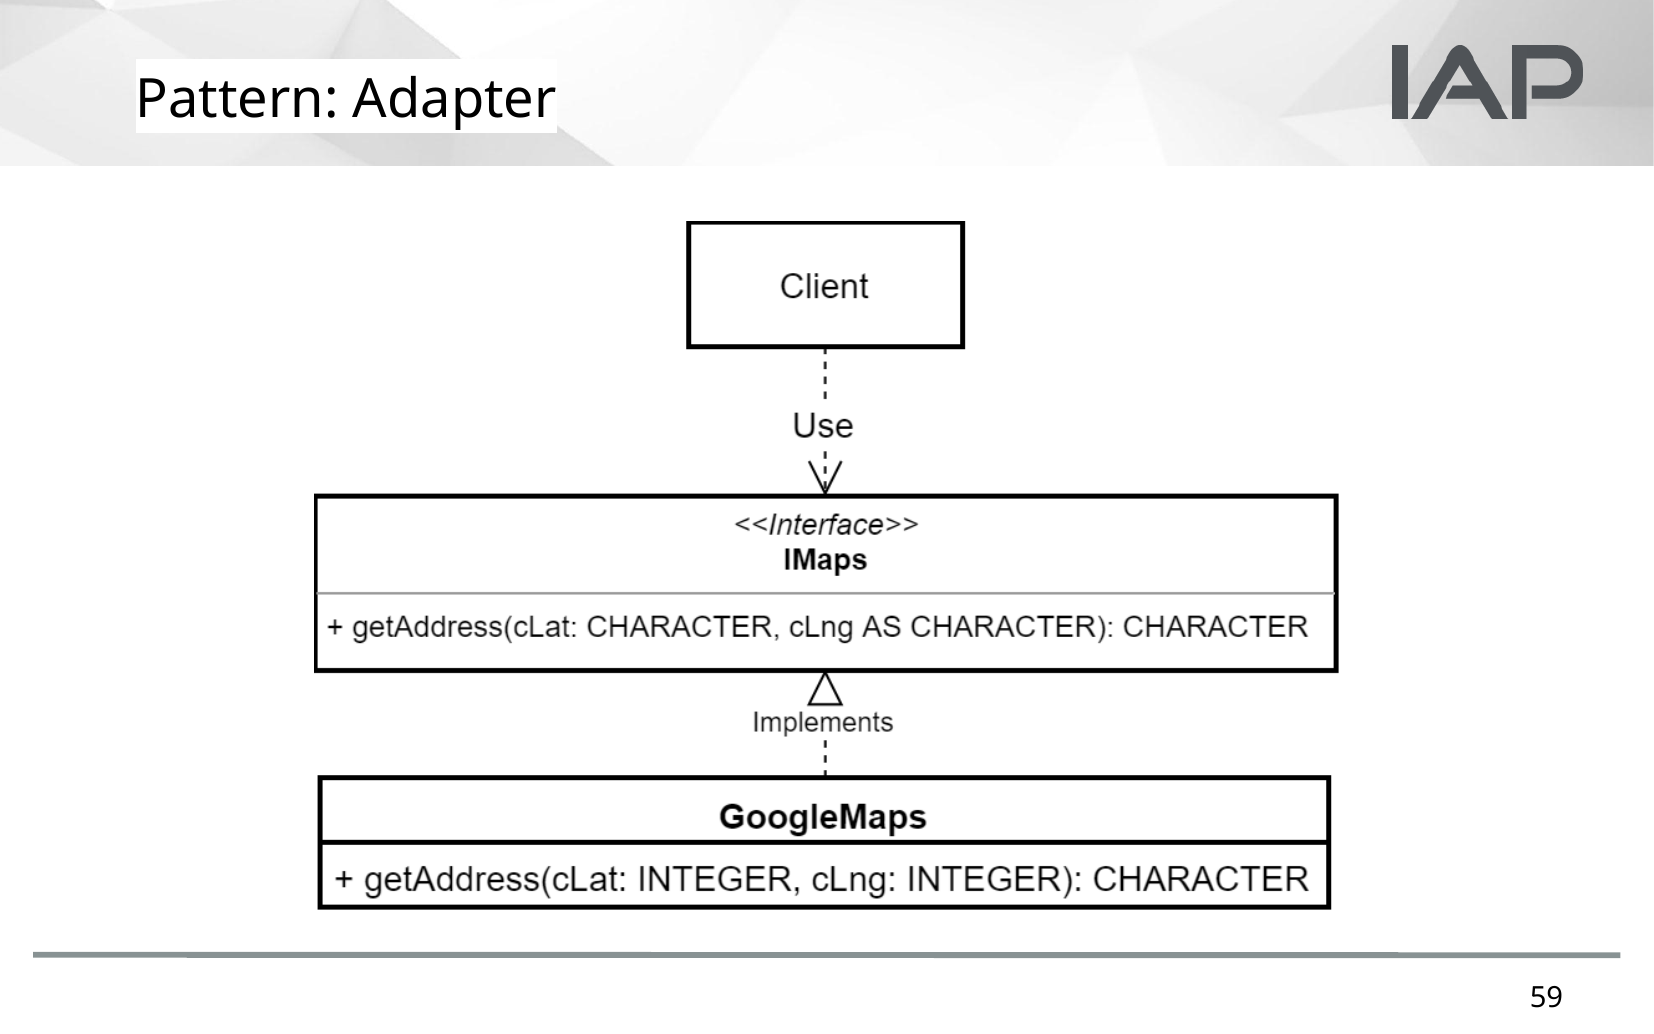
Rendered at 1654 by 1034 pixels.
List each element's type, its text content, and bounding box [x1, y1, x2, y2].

title Pattern: Adapter [135, 41, 1264, 152]
picture [0, 0, 1654, 166]
picture [314, 221, 1340, 916]
